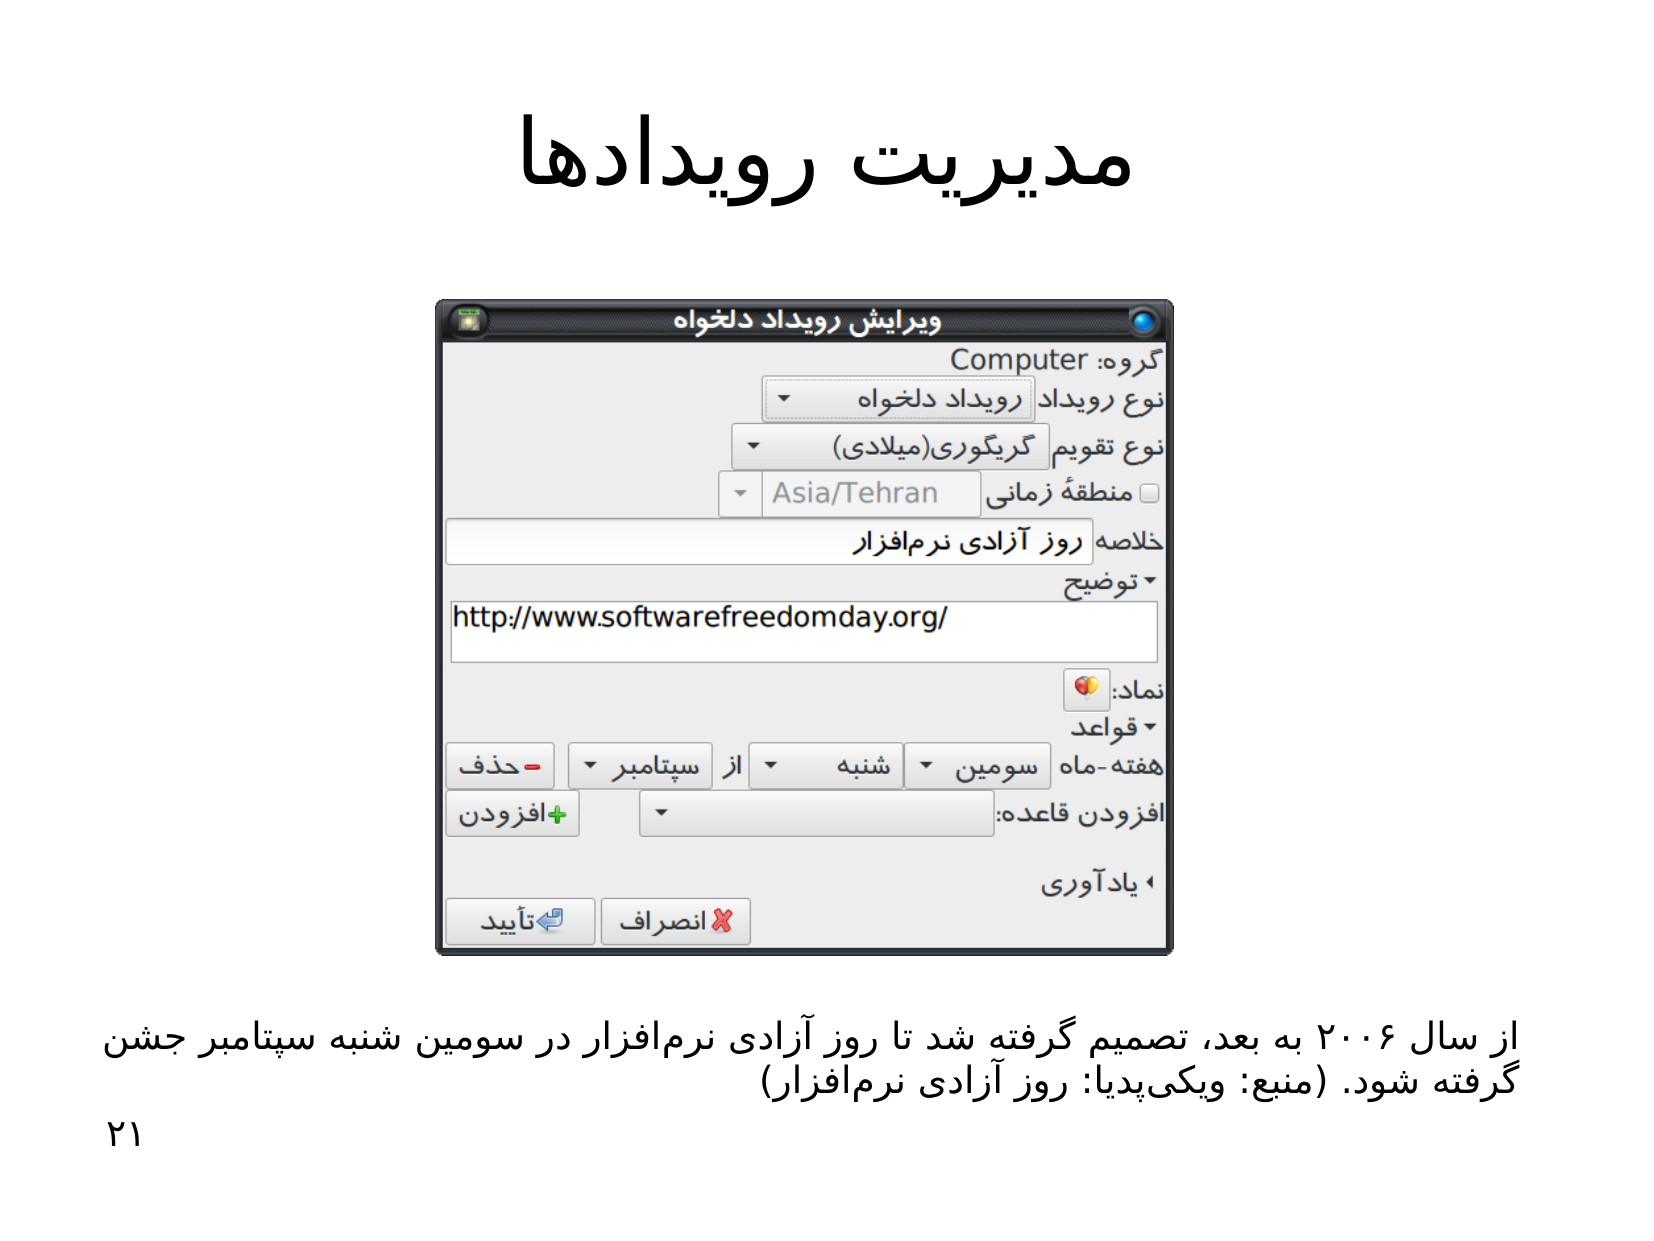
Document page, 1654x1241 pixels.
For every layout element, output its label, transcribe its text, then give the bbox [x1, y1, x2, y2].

picture [435, 299, 1174, 956]
text_box از سال ۲۰۰۶ به بعد، تصمیم گرفته شد تا روز آزادی نرم‌افزار در سومین شنبه سپتامبر جشن گرفته شود. (منبع: ویکی‌پدیا: روز آزادی نرم‌افزار) [87, 1007, 1576, 1167]
title مدیریت رویدادها [82, 49, 1571, 257]
text_box ۲۱ [91, 1104, 159, 1175]
